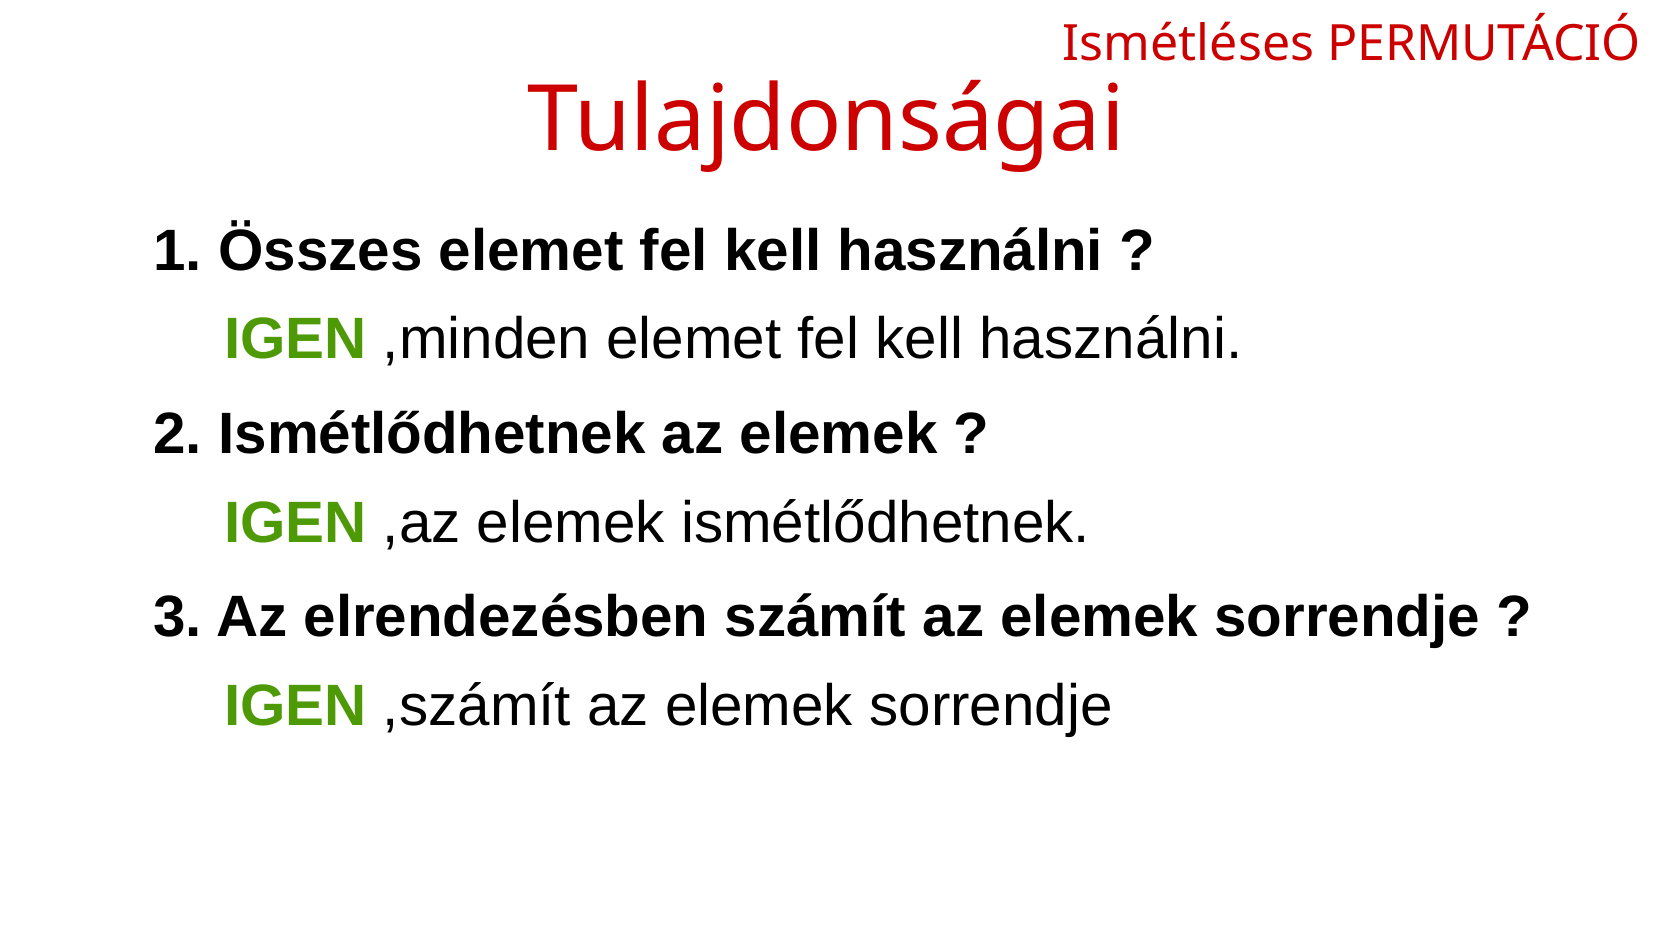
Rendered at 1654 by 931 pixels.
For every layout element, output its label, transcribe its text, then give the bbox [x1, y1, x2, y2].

title Ismétléses PERMUTÁCIÓ [1050, 0, 1654, 110]
title Tulajdonságai [82, 37, 1571, 193]
list 1. Összes elemet fel kell használni ? IGEN ,minden elemet fel kell használni. 2. Ismétlődhetnek az elemek ? IGEN ,az elemek ismétlődhetnek. 3. Az elrendezésben számít az elemek sorrendje ? IGEN ,számít az elemek sorrendje [82, 217, 1571, 758]
